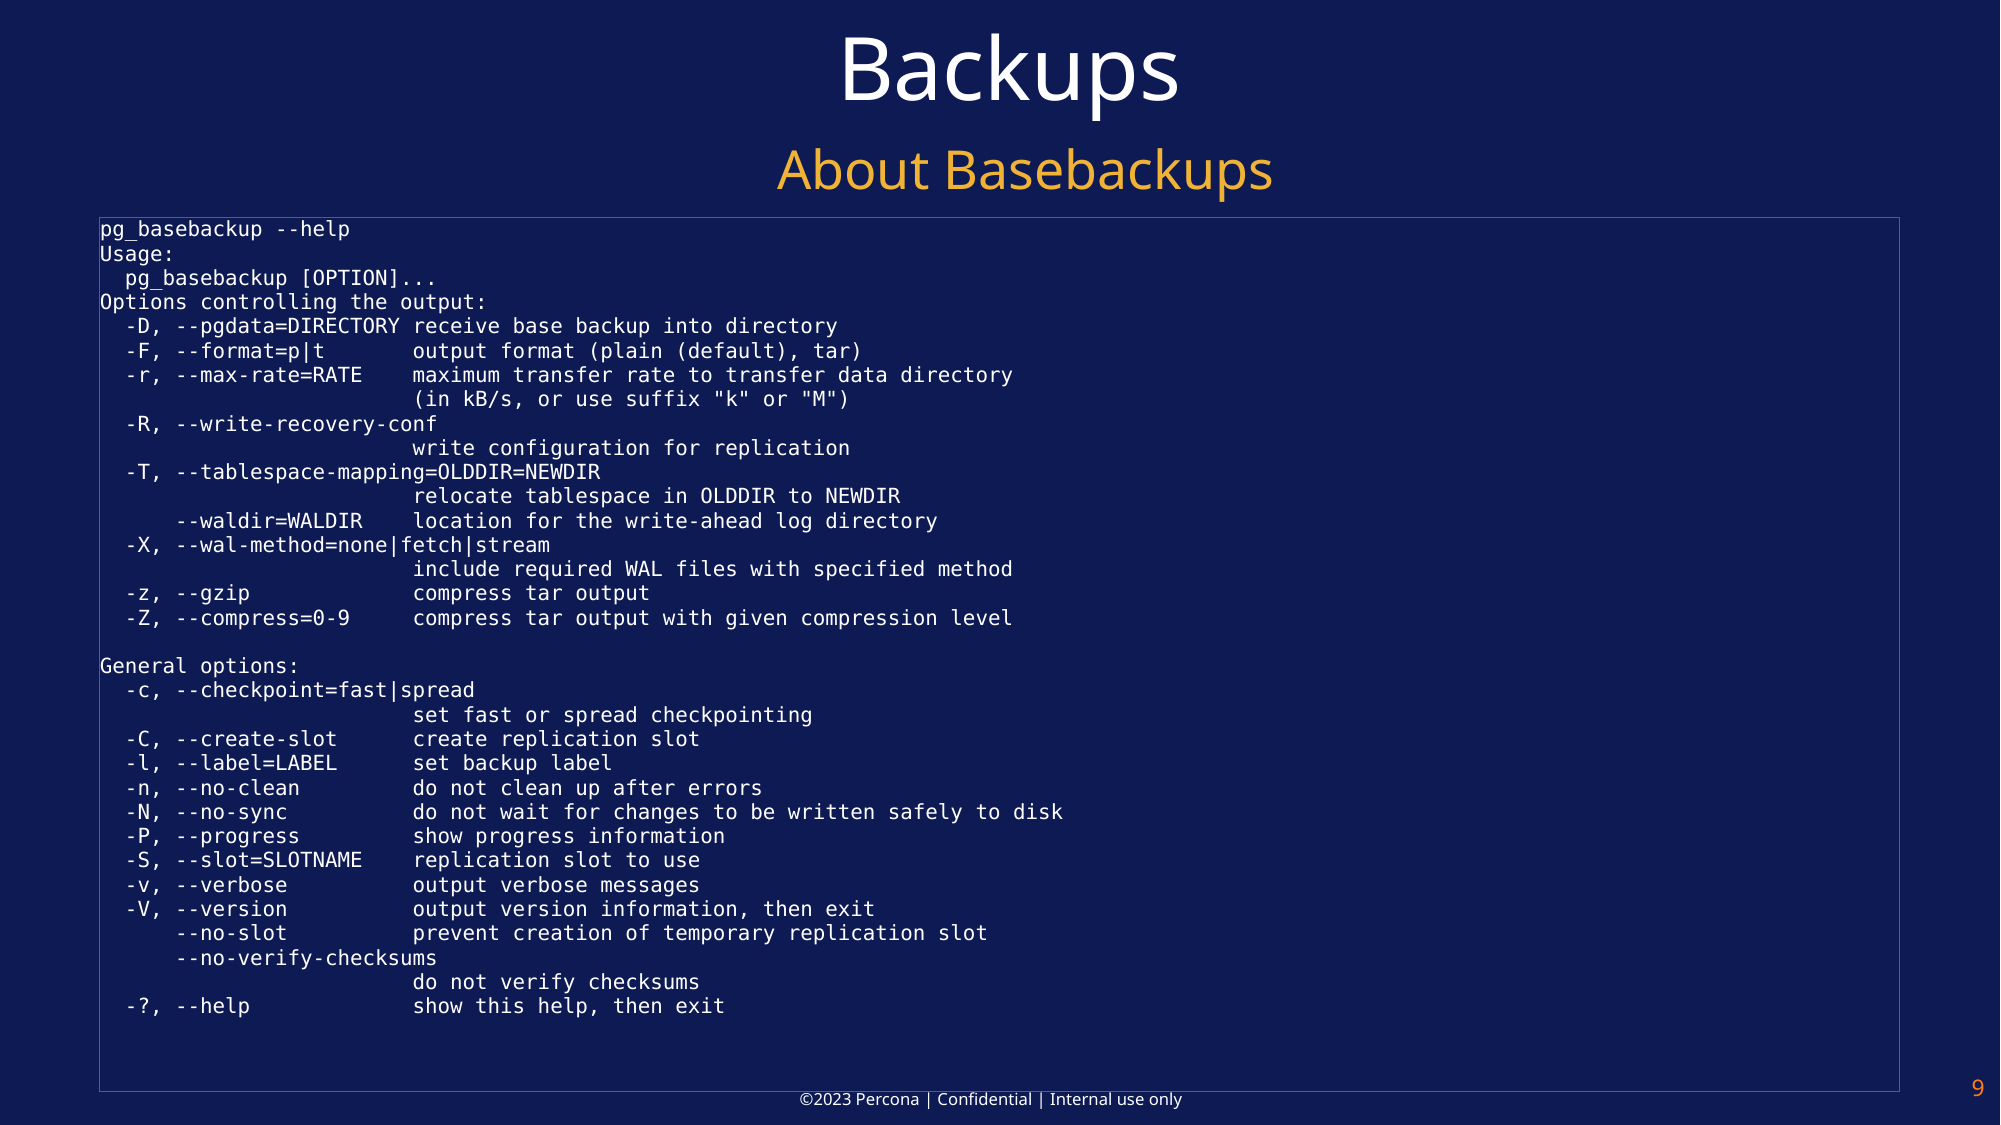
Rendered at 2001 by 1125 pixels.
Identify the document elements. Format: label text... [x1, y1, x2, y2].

list About Basebackups [586, 137, 1466, 204]
title pg_basebackup --help Usage: pg_basebackup [OPTION]... Options controlling the output: -D, --pgdata=DIRECTORY receive base backup into directory -F, --format=p|t output format (plain (default), tar) -r, --max-rate=RATE maximum transfer rate to transfer data directory (in kB/s, or use suffix "k" or "M") -R, --write-recovery-conf write configuration for replication -T, --tablespace-mapping=OLDDIR=NEWDIR relocate tablespace in OLDDIR to NEWDIR --waldir=WALDIR location for the write-ahead log directory -X, --wal-method=none|fetch|stream include required WAL files with specified method -z, --gzip compress tar output -Z, --compress=0-9 compress tar output with given compression level General options: -c, --checkpoint=fast|spread set fast or spread checkpointing -C, --create-slot create replication slot -l, --label=LABEL set backup label -n, --no-clean do not clean up after errors -N, --no-sync do not wait for changes to be written safely to disk -P, --progress show progress information -S, --slot=SLOTNAME replication slot to use -v, --verbose output verbose messages -V, --version output version information, then exit --no-slot prevent creation of temporary replication slot --no-verify-checksums do not verify checksums -?, --help show this help, then exit [99, 217, 1900, 1092]
list Backups [570, 15, 1449, 142]
text_box <number> [1748, 1059, 2000, 1120]
